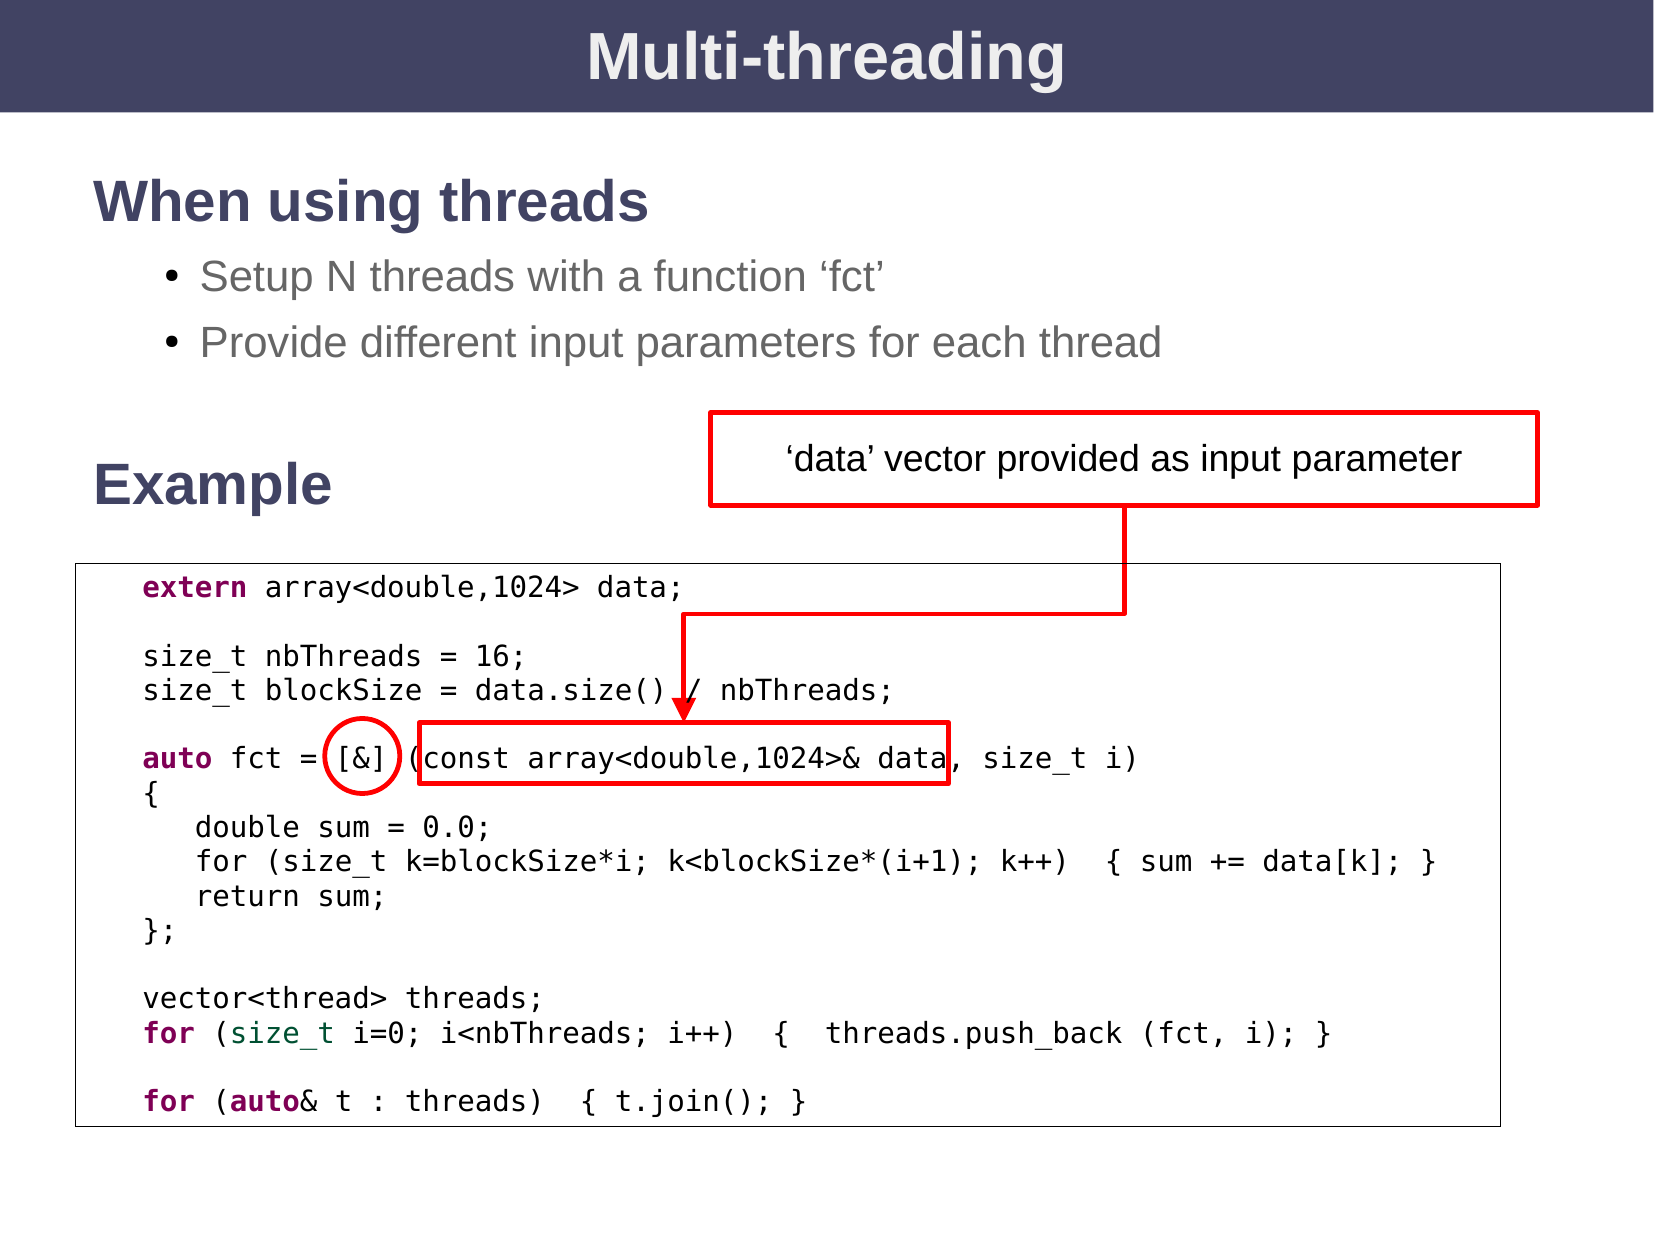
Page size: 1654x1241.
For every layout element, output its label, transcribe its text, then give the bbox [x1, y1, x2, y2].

text_box Multi-threading [0, 0, 1654, 113]
text_box extern array<double,1024> data; size_t nbThreads = 16; size_t blockSize = data.size() / nbThreads; auto fct = [&] (const array<double,1024>& data, size_t i) { double sum = 0.0; for (size_t k=blockSize*i; k<blockSize*(i+1); k++) { sum += data[k]; } return sum; }; vector<thread> threads; for (size_t i=0; i<nbThreads; i++) { threads.push_back (fct, i); } for (auto& t : threads) { t.join(); } [75, 563, 1501, 1127]
text_box ‘data’ vector provided as input parameter [710, 412, 1538, 506]
text_box When using threads Setup N threads with a function ‘fct’ Provide different input parameters for each thread Example [78, 161, 1607, 528]
